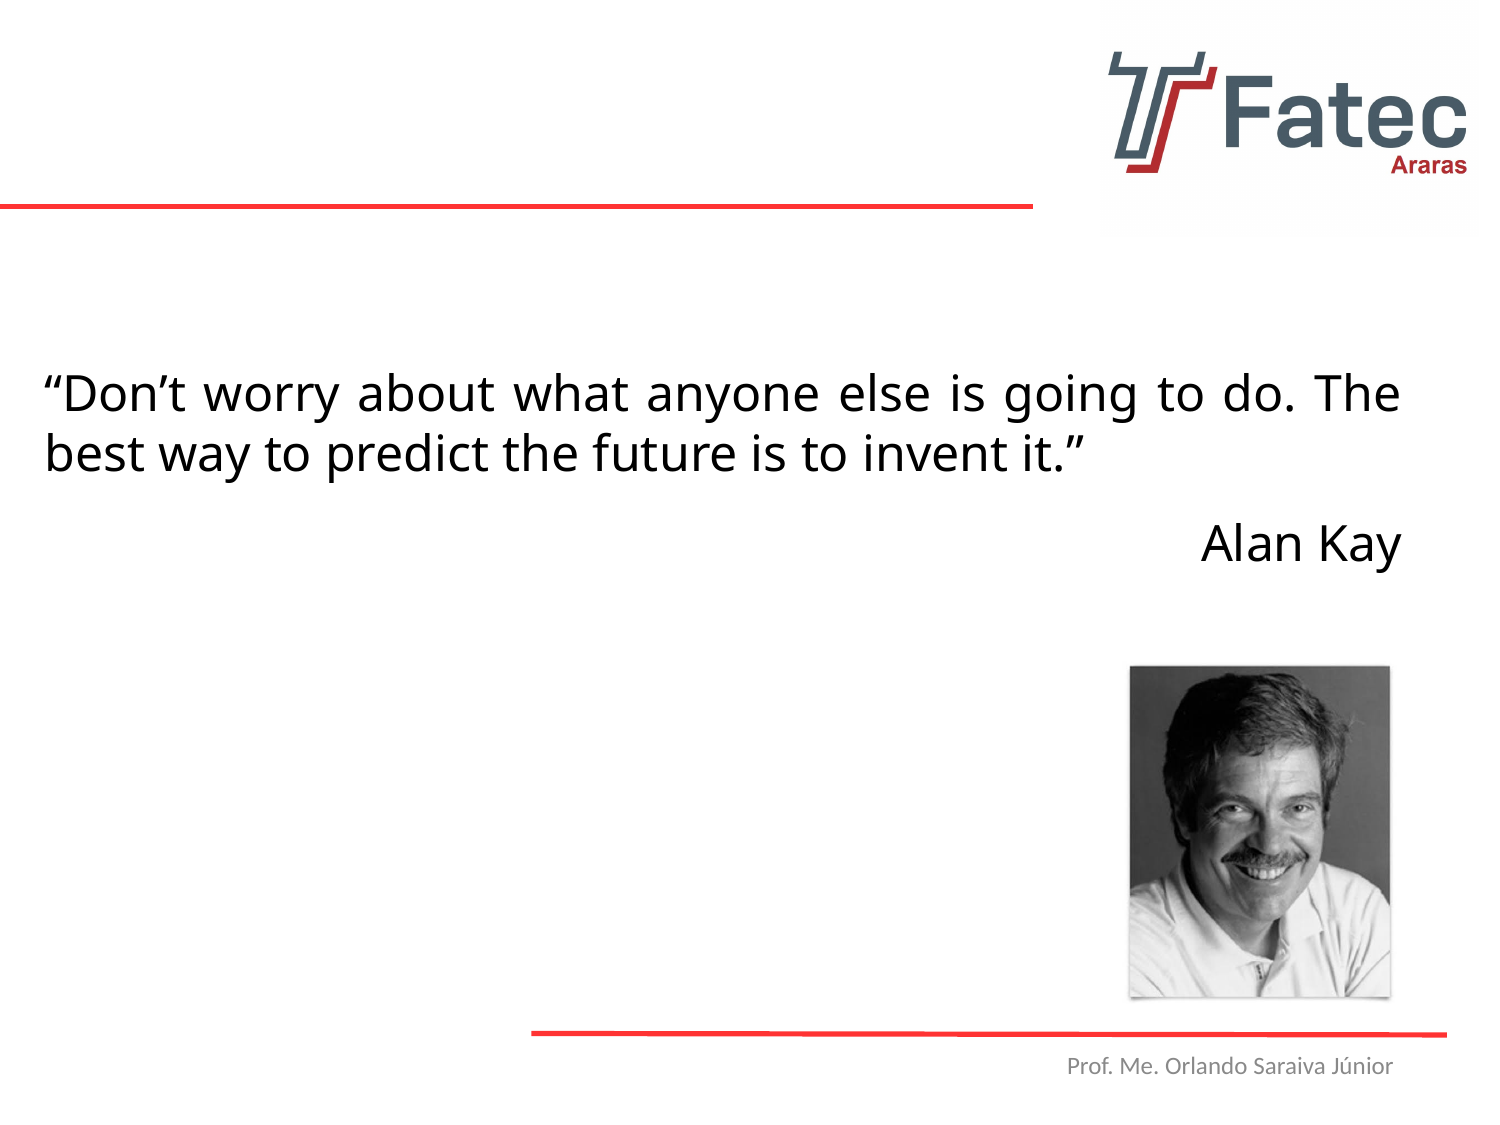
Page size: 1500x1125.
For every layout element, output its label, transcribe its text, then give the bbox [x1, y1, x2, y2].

picture [1122, 661, 1397, 1004]
picture [1100, 0, 1479, 237]
list “Don’t worry about what anyone else is going to do. The best way to predict the future is to invent it.” Alan Kay [29, 354, 1418, 1004]
